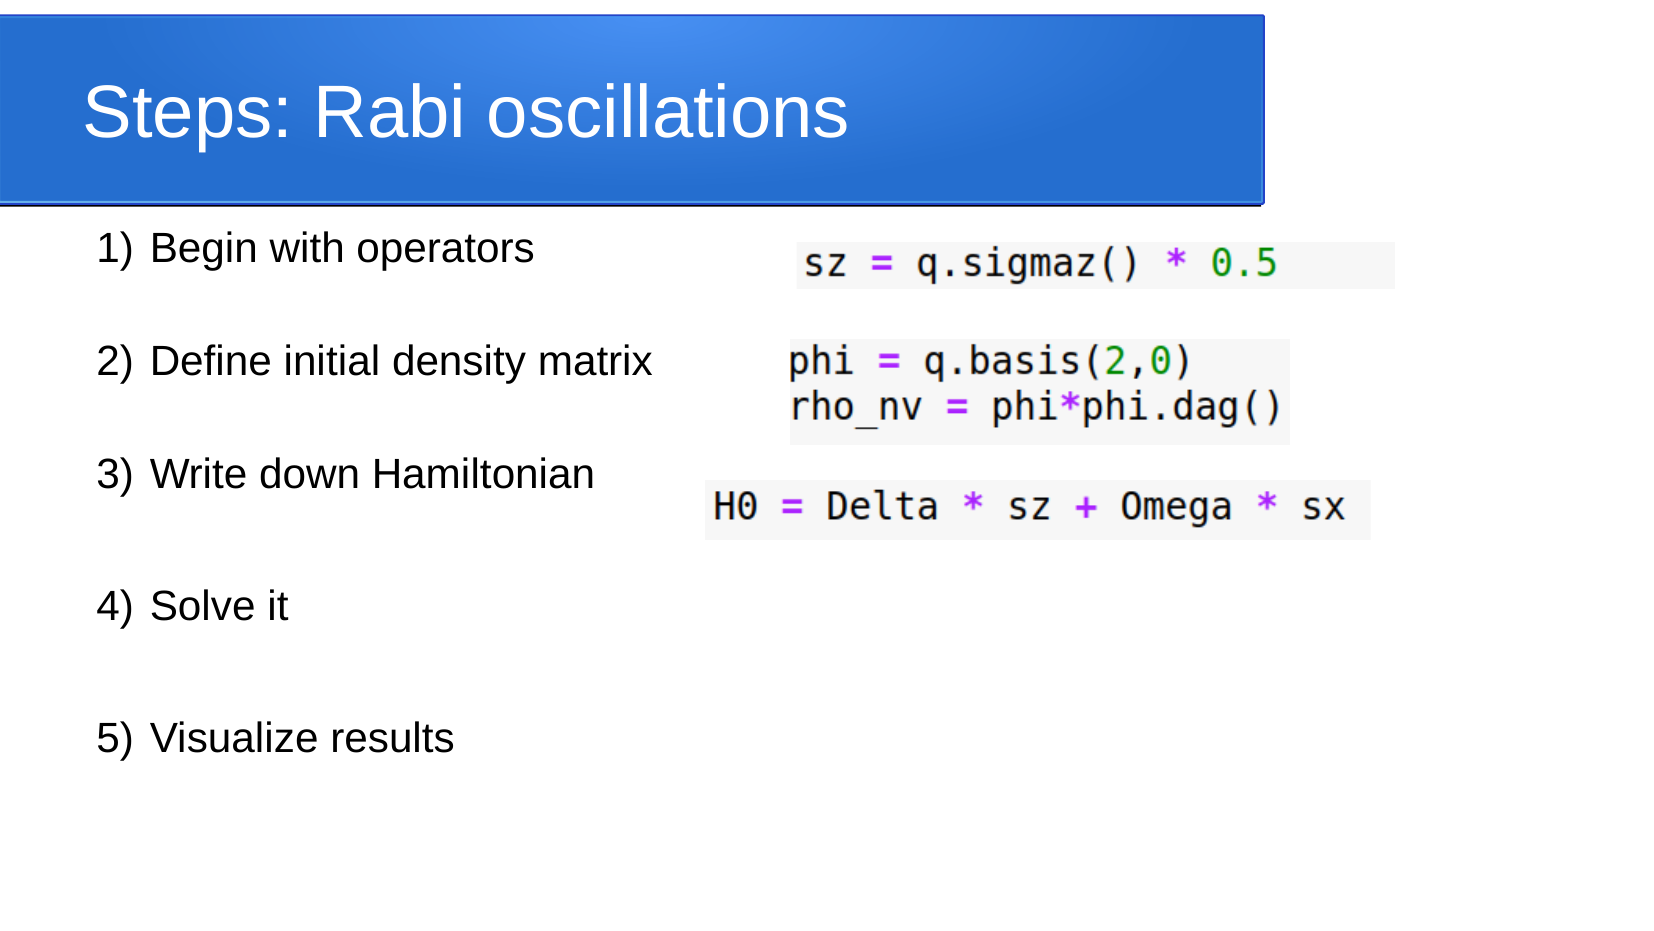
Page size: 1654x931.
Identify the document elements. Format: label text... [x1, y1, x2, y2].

title Steps: Rabi oscillations [82, 35, 1235, 189]
picture [796, 242, 1396, 289]
picture [705, 480, 1371, 541]
list Begin with operators Define initial density matrix Write down Hamiltonian Solve it Visualize results [82, 224, 1571, 764]
picture [790, 339, 1291, 445]
